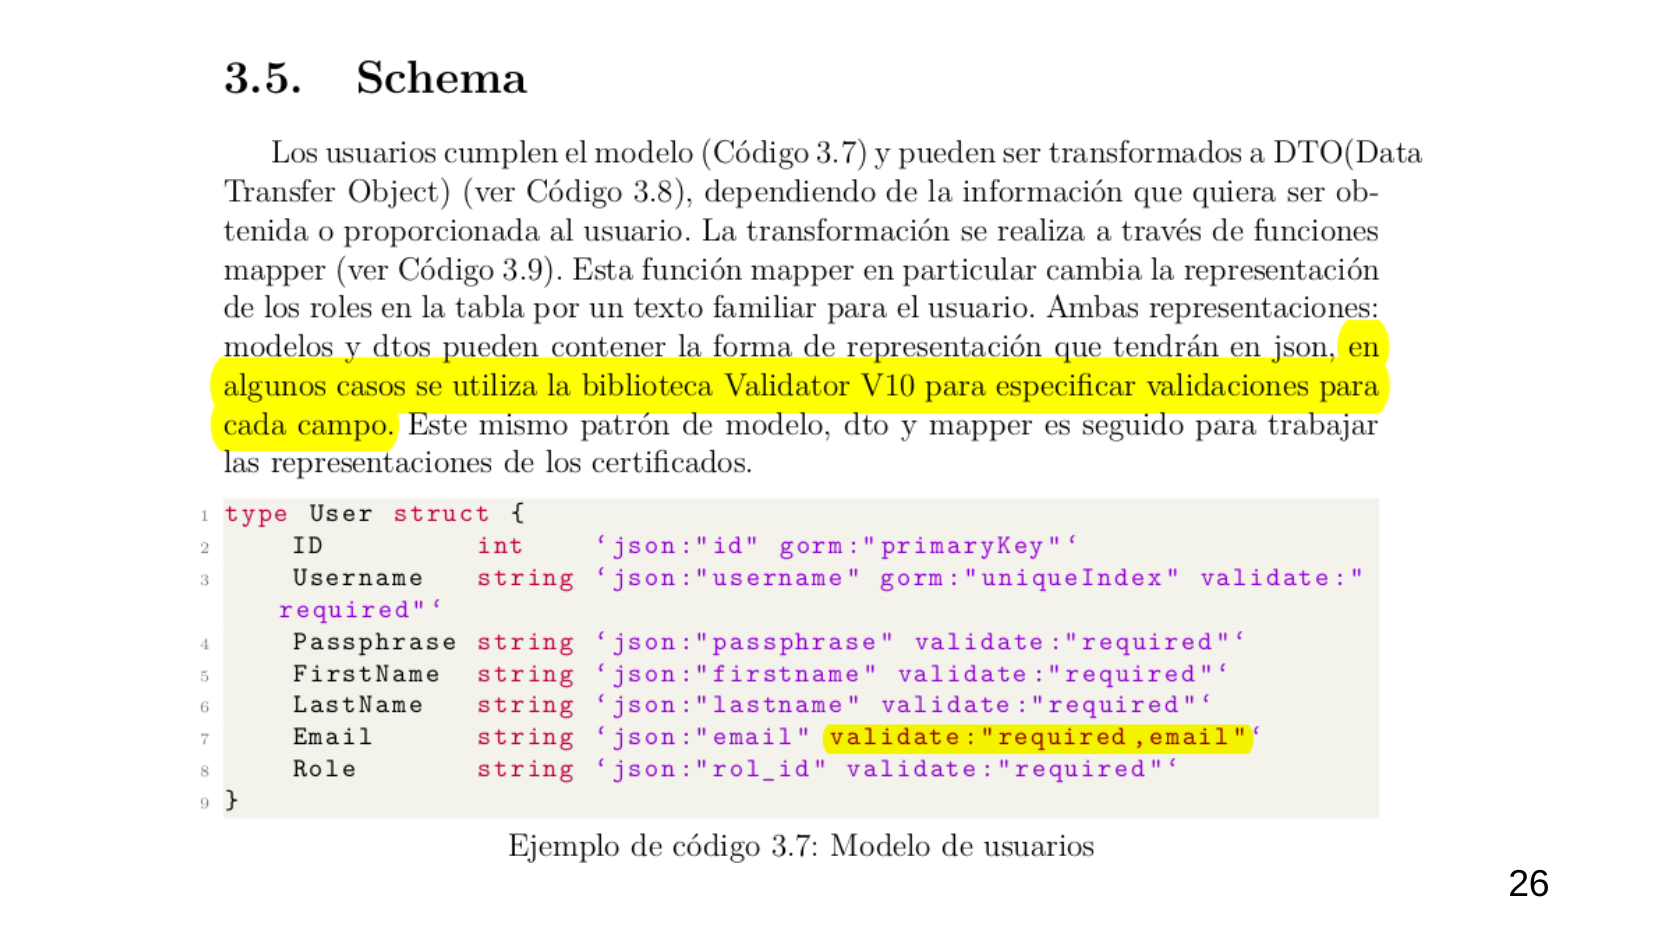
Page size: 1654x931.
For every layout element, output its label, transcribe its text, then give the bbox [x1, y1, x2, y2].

picture [193, 58, 1428, 863]
text_box <number> [1493, 855, 1654, 931]
